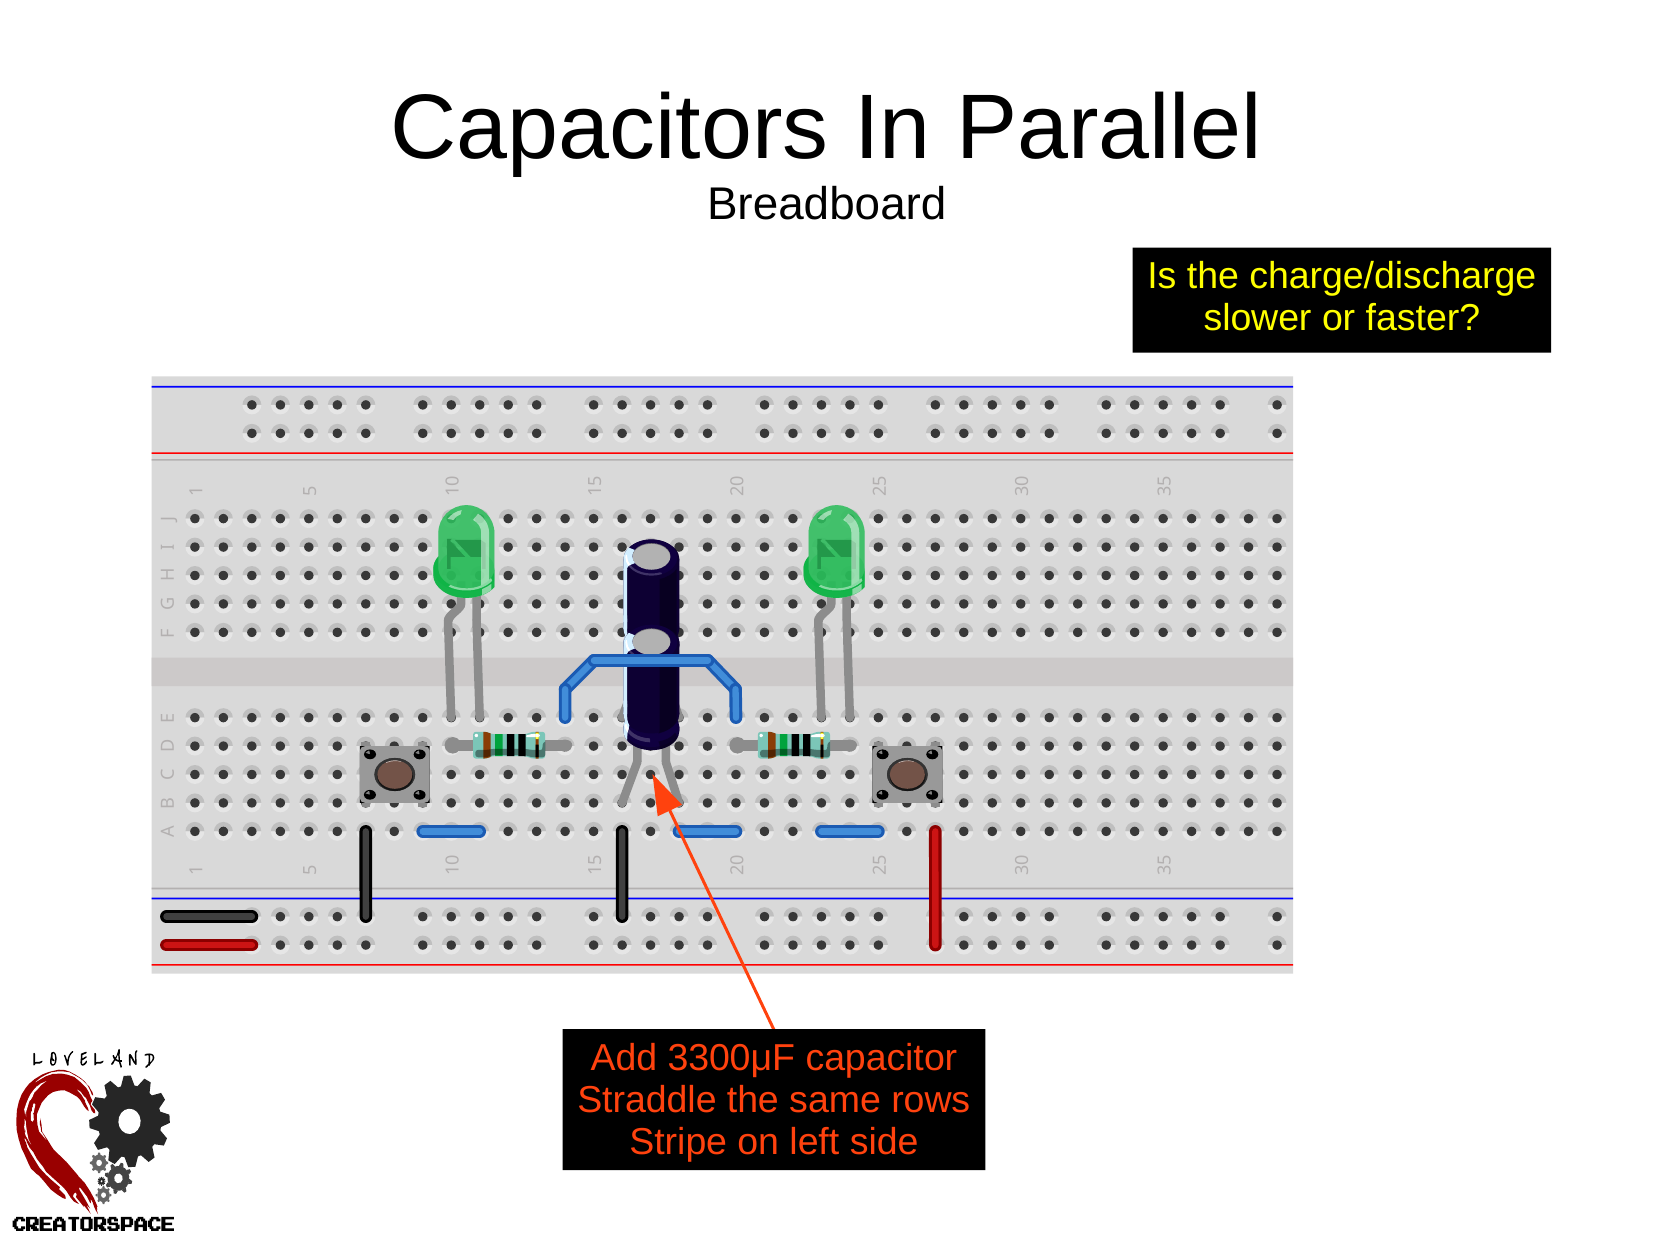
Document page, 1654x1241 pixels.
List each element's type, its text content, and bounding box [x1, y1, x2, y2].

text_box Is the charge/discharge slower or faster? [1132, 247, 1552, 353]
title Capacitors In Parallel Breadboard [82, 49, 1571, 257]
text_box Add 3300μF capacitor Straddle the same rows Stripe on left side [562, 1029, 986, 1171]
picture [150, 375, 1294, 976]
